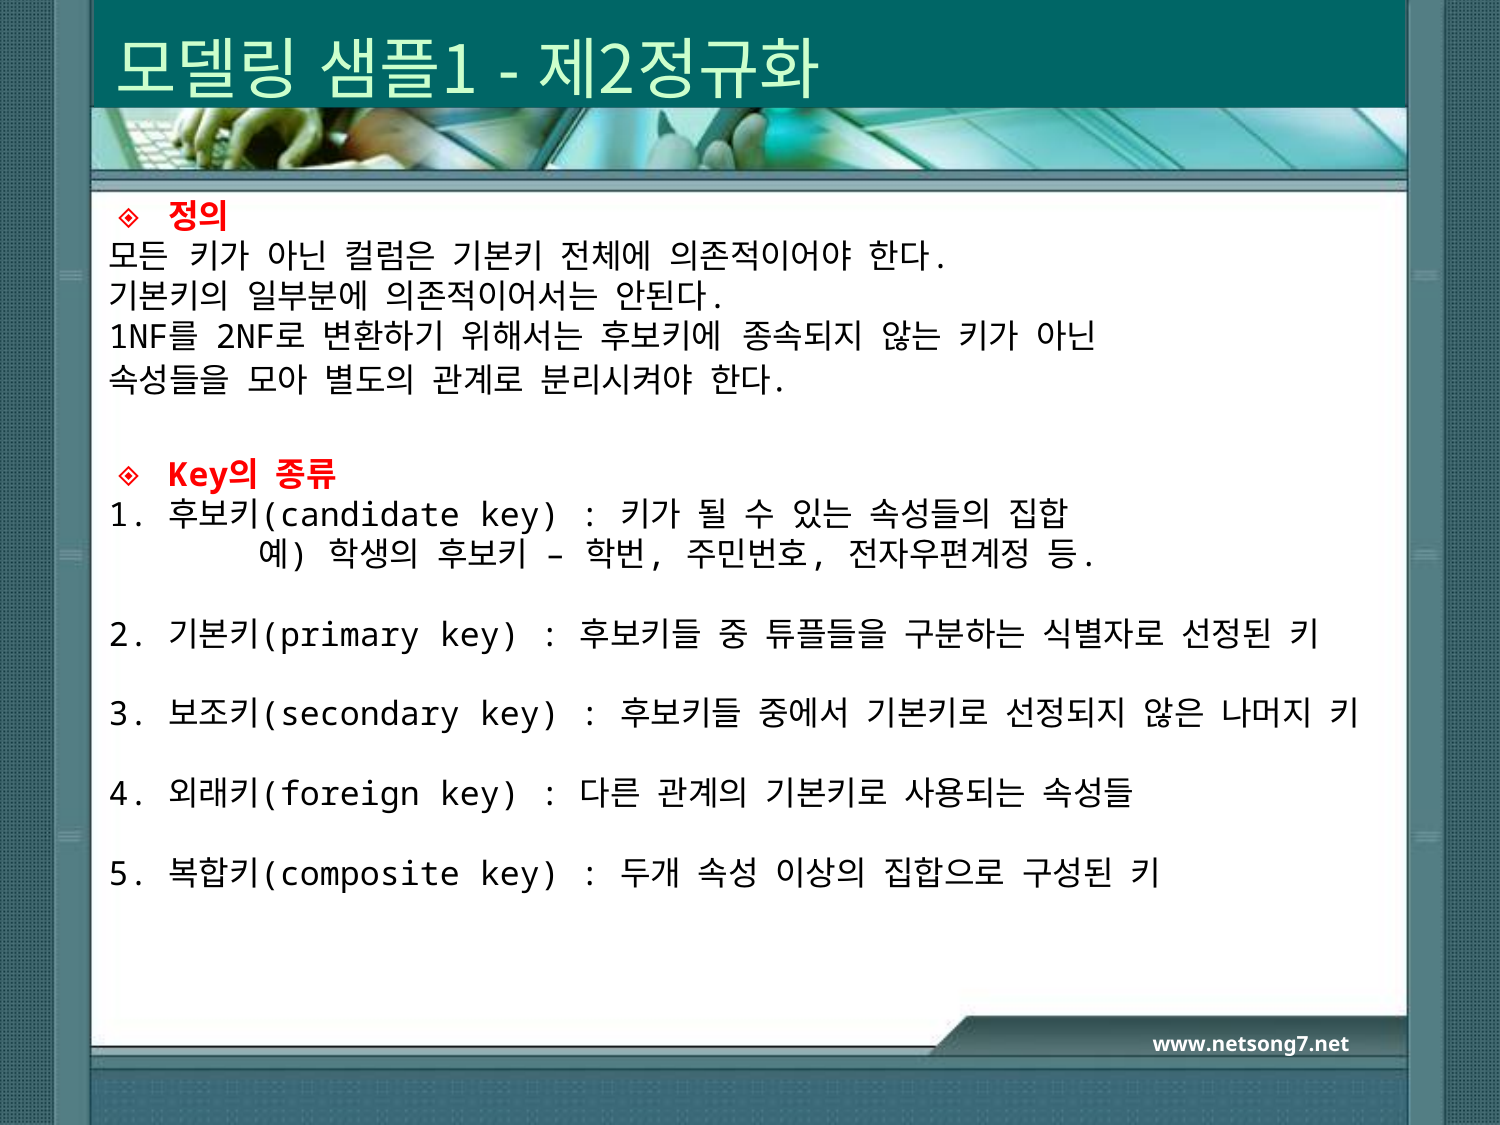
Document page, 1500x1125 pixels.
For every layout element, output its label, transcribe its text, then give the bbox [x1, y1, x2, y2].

text_box ◈ Key의 종류 1. 후보키(candidate key) : 키가 될 수 있는 속성들의 집합 예) 학생의 후보키 – 학번, 주민번호, 전자우편계정 등. 2. 기본키(primary key) : 후보키들 중 튜플들을 구분하는 식별자로 선정된 키 3. 보조키(secondary key) : 후보키들 중에서 기본키로 선정되지 않은 나머지 키 4. 외래키(foreign key) : 다른 관계의 기본키로 사용되는 속성들 5. 복합키(composite key) : 두개 속성 이상의 집합으로 구성된 키 [93, 445, 1383, 900]
picture [0, 0, 1500, 1125]
text_box ◈ 정의 모든 키가 아닌 컬럼은 기본키 전체에 의존적이어야 한다. 기본키의 일부분에 의존적이어서는 안된다. 1NF를 2NF로 변환하기 위해서는 후보키에 종속되지 않는 키가 아닌 속성들을 모아 별도의 관계로 분리시켜야 한다. [93, 187, 1383, 408]
title 모델링 샘플1 - 제2정규화 [100, 19, 1400, 102]
text_box www.netsong7.net [986, 1023, 1365, 1062]
